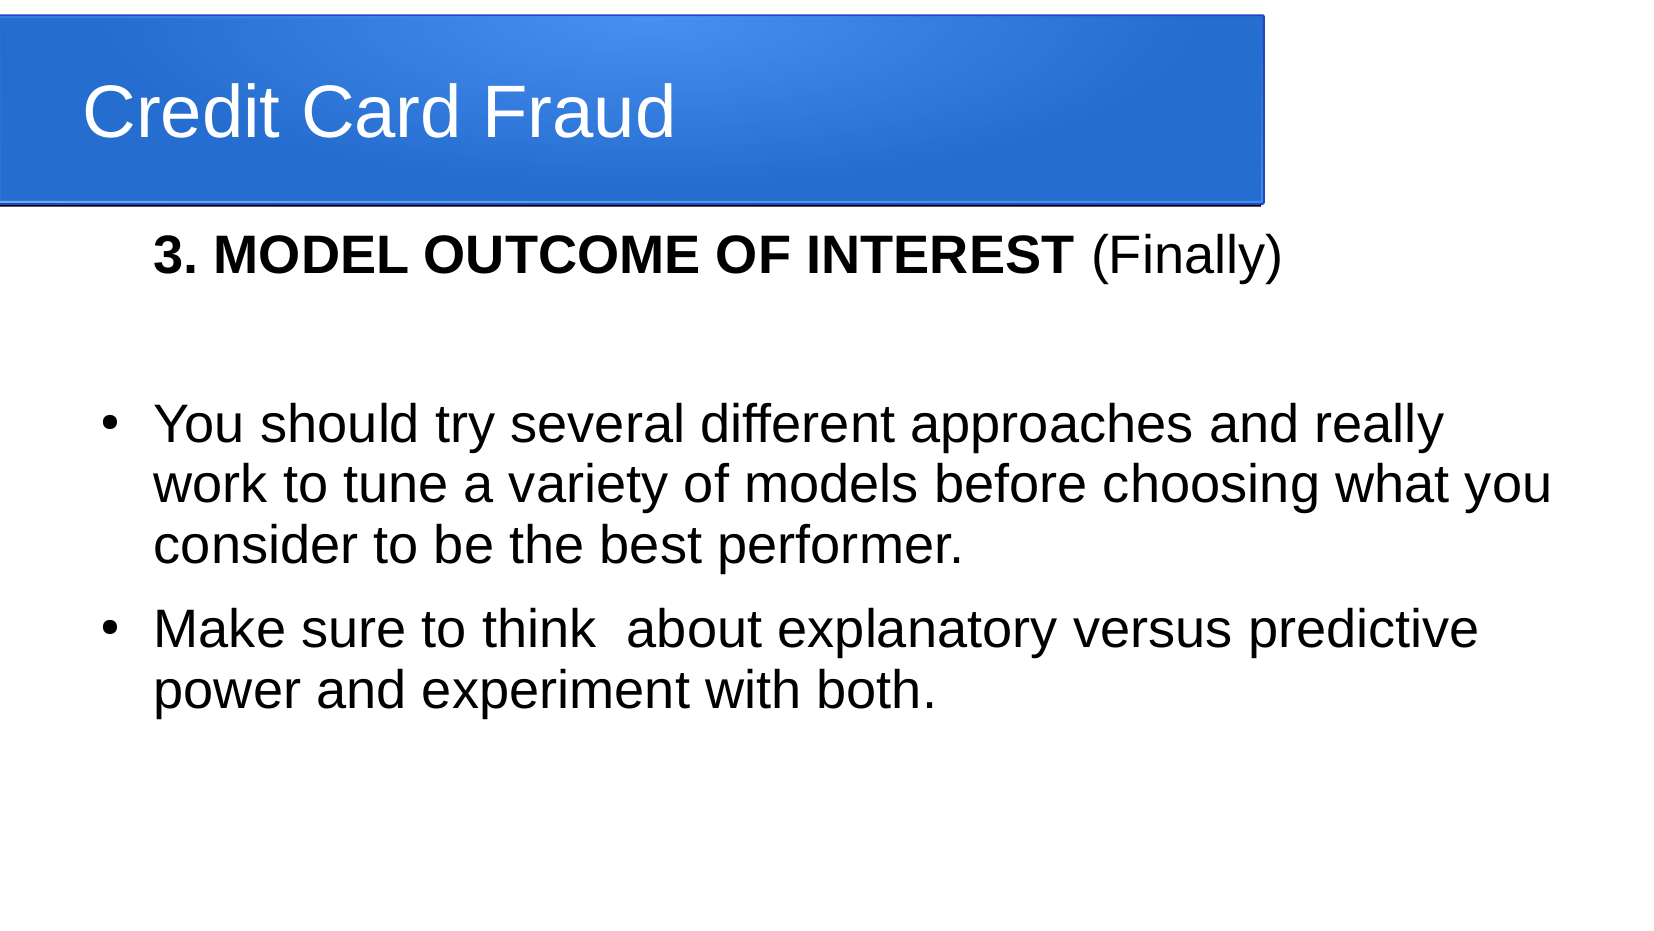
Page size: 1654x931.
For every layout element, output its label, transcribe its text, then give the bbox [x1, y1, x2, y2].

list 3. MODEL OUTCOME OF INTEREST (Finally) You should try several different approaches and really work to tune a variety of models before choosing what you consider to be the best performer. Make sure to think about explanatory versus predictive power and experiment with both. [82, 224, 1571, 764]
title Credit Card Fraud [82, 35, 1235, 189]
